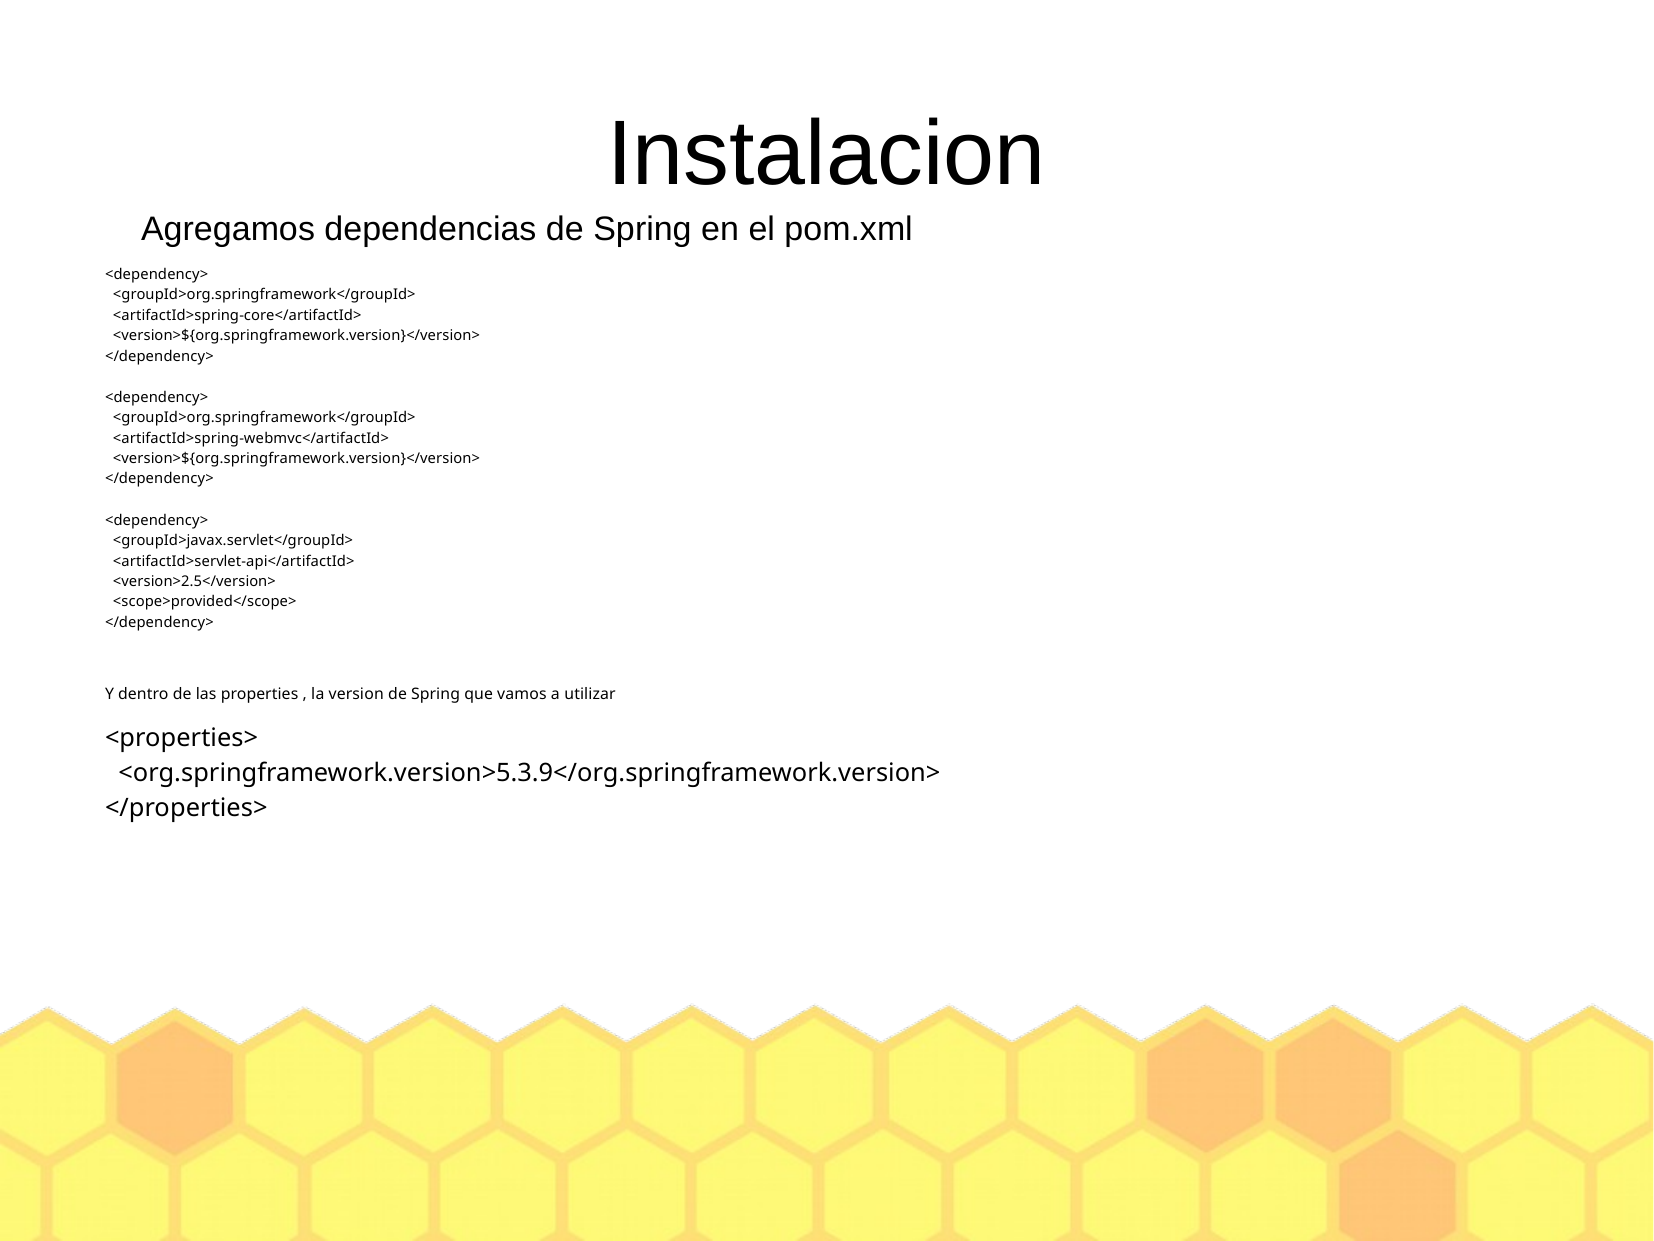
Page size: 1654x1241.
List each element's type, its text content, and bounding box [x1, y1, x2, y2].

picture [0, 1001, 1654, 1241]
title Instalacion [82, 49, 1571, 257]
list Agregamos dependencias de Spring en el pom.xml <dependency> <groupId>org.springframework</groupId> <artifactId>spring-core</artifactId> <version>${org.springframework.version}</version> </dependency> <dependency> <groupId>org.springframework</groupId> <artifactId>spring-webmvc</artifactId> <version>${org.springframework.version}</version> </dependency> <dependency> <groupId>javax.servlet</groupId> <artifactId>servlet-api</artifactId> <version>2.5</version> <scope>provided</scope> </dependency> Y dentro de las properties , la version de Spring que vamos a utilizar <properties> <org.springframework.version>5.3.9</org.springframework.version> </properties> [105, 210, 1433, 830]
